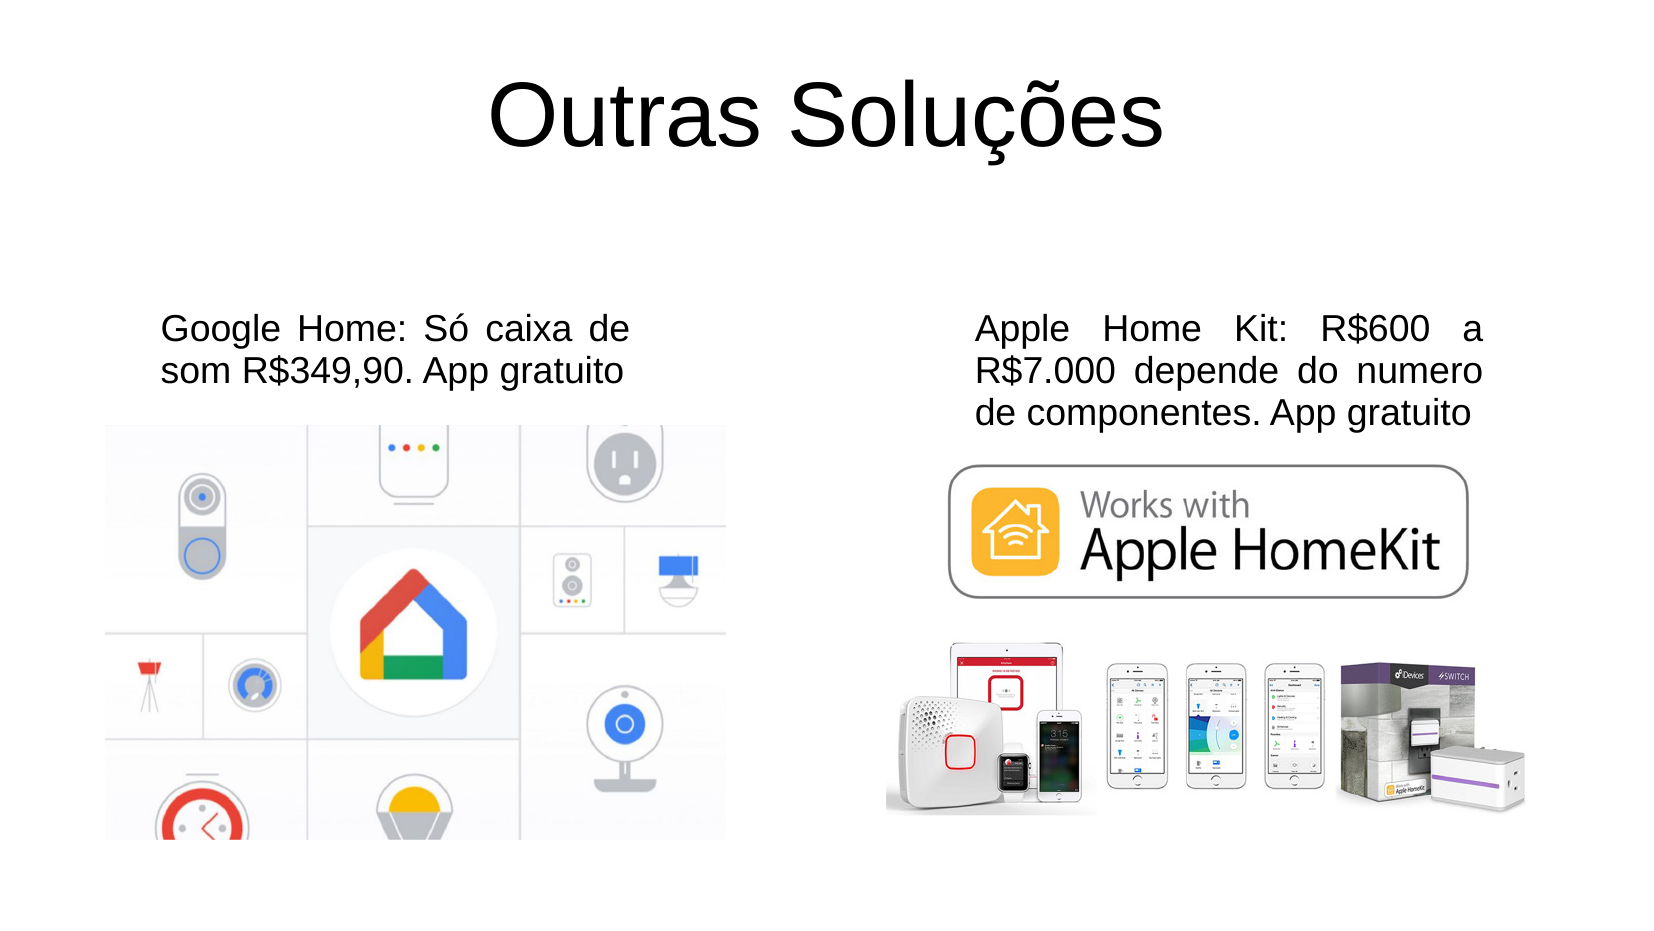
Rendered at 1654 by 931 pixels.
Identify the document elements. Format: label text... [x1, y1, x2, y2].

picture [105, 425, 726, 841]
picture [886, 434, 1531, 840]
text_box Apple Home Kit: R$600 a R$7.000 depende do numero de componentes. App gratuito [960, 300, 1498, 441]
title Outras Soluções [82, 37, 1571, 193]
text_box Google Home: Só caixa de som R$349,90. App gratuito [145, 300, 646, 406]
